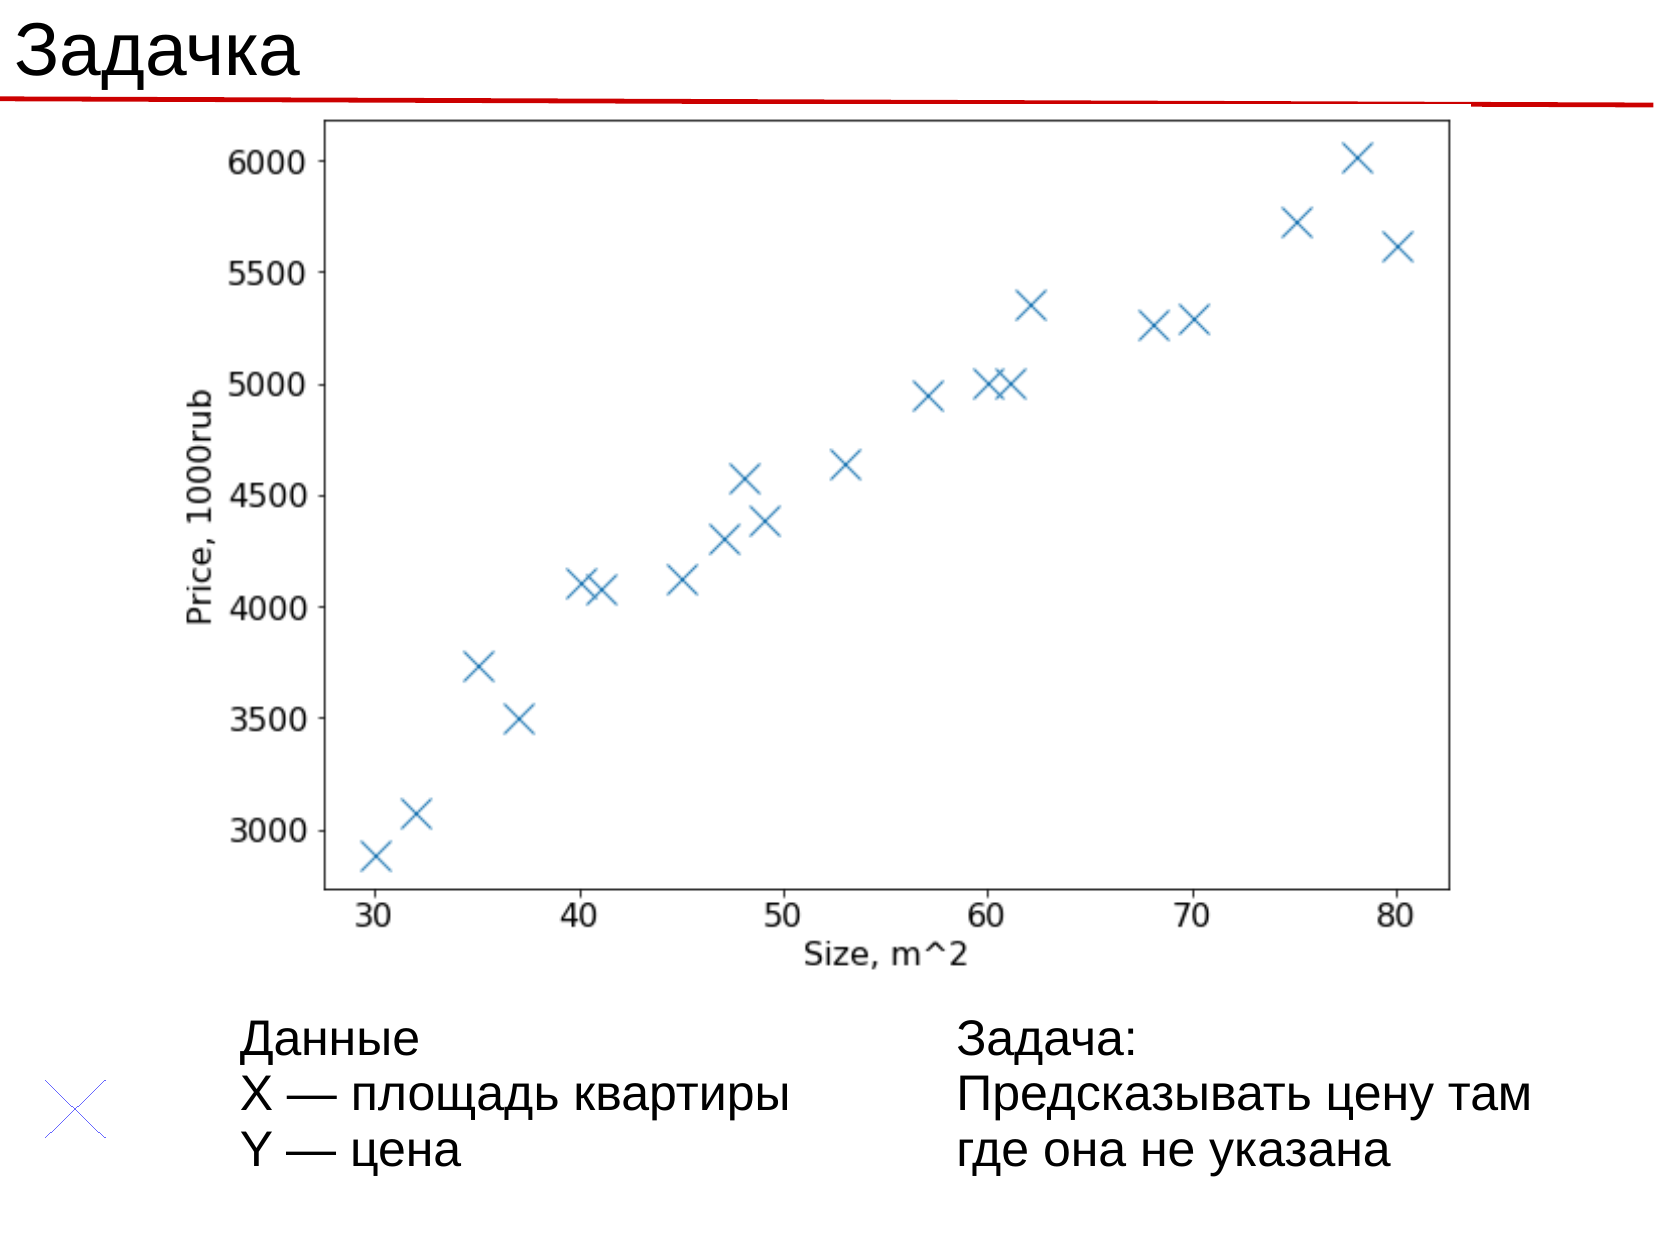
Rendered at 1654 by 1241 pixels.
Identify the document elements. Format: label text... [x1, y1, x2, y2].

text_box Задачка [0, 0, 1306, 99]
text_box Задача: Предсказывать цену там где она не указана [941, 1002, 1561, 1241]
text_box Данные X — площадь квартиры Y — цена [225, 1002, 826, 1241]
picture [165, 104, 1471, 1000]
